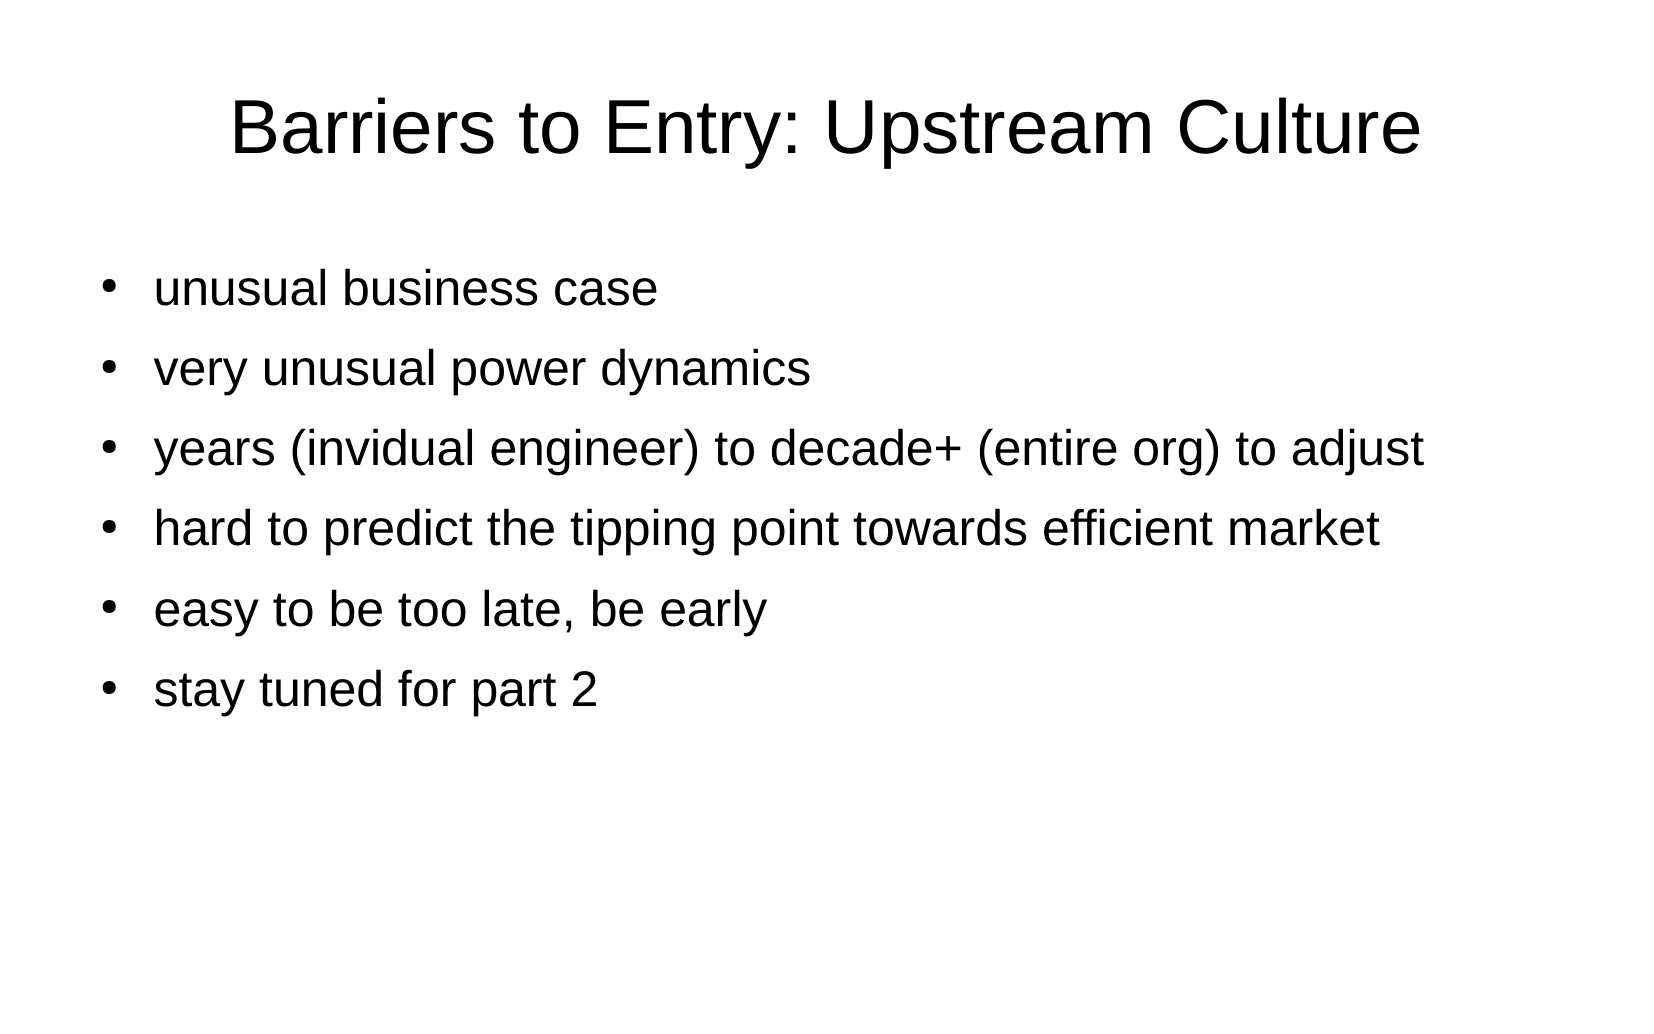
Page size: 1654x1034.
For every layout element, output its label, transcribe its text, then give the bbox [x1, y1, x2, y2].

list unusual business case very unusual power dynamics years (invidual engineer) to decade+ (entire org) to adjust hard to predict the tipping point towards efficient market easy to be too late, be early stay tuned for part 2 [82, 259, 1571, 898]
title Barriers to Entry: Upstream Culture [82, 41, 1571, 214]
